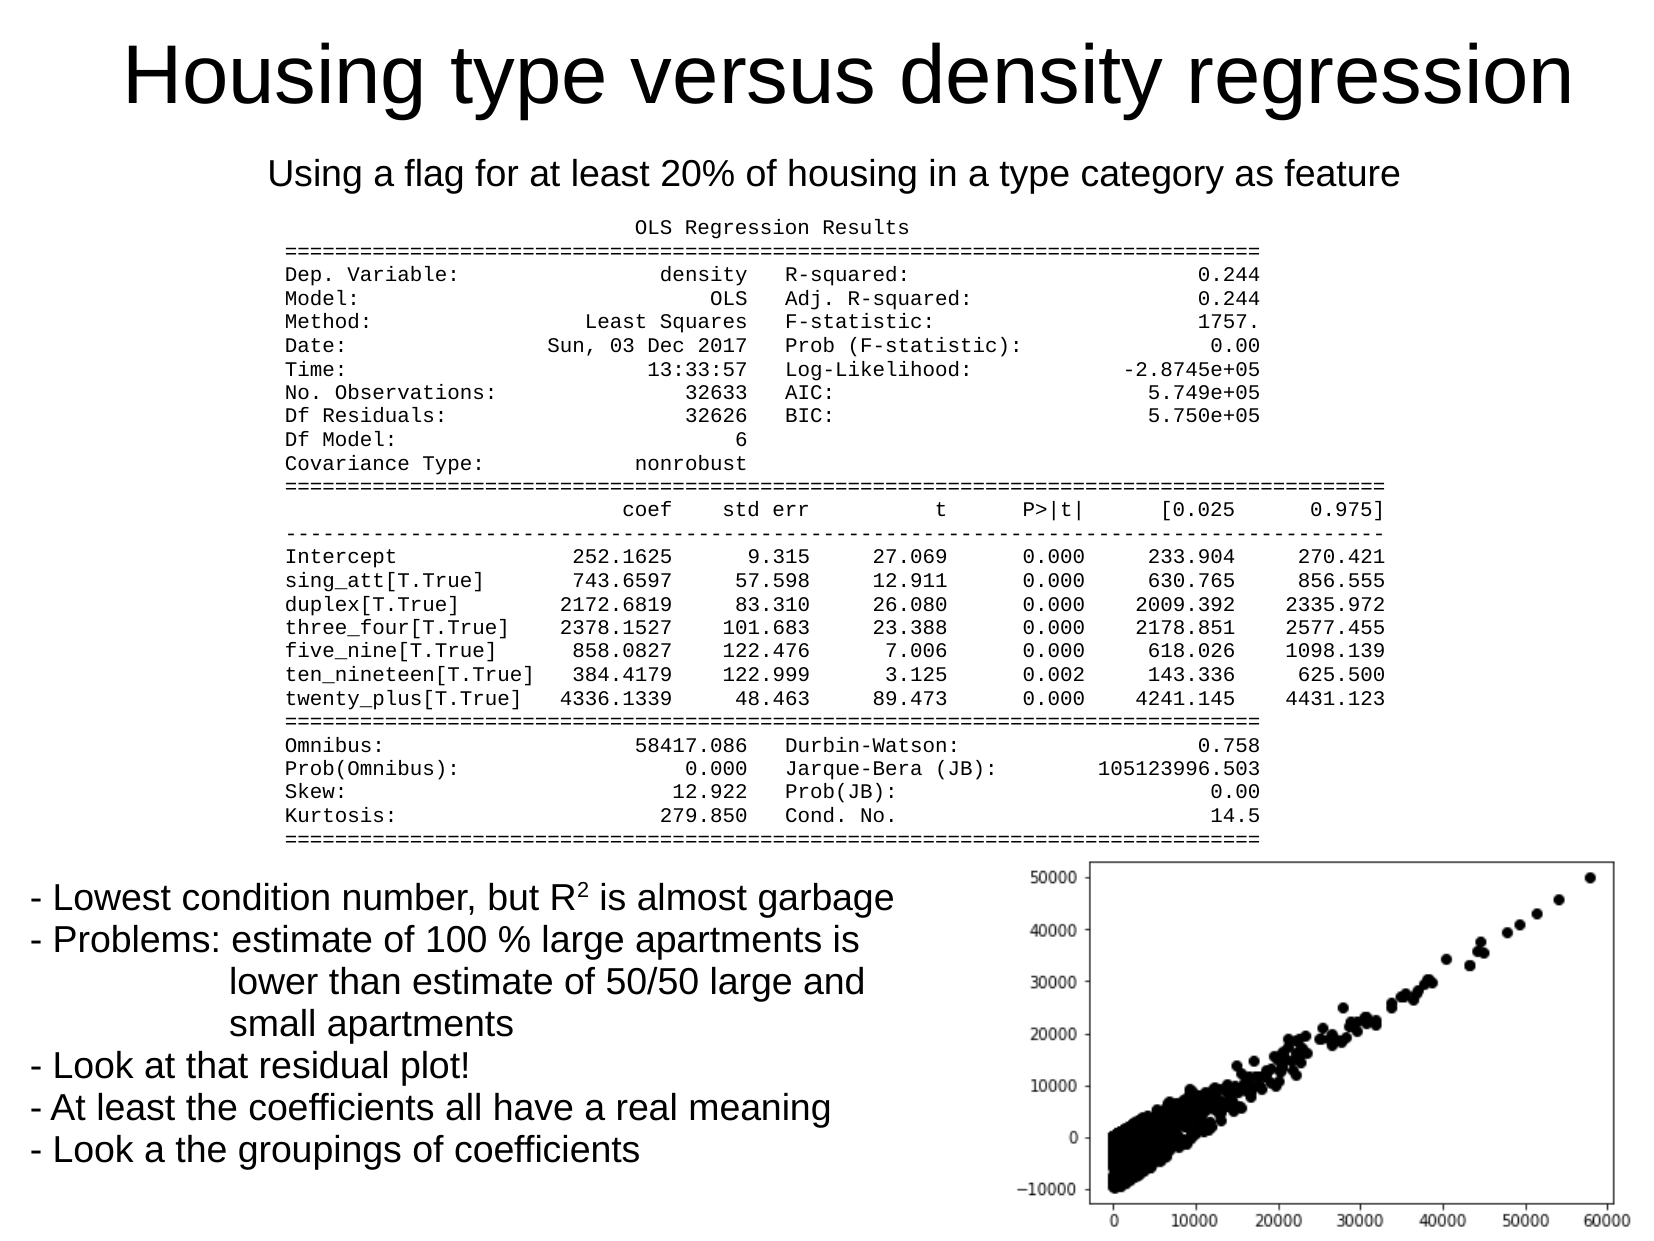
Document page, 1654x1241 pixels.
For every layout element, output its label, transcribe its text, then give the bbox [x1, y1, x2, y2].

text_box - Lowest condition number, but R2 is almost garbage - Problems: estimate of 100 % large apartments is lower than estimate of 50/50 large and small apartments - Look at that residual plot! - At least the coefficients all have a real meaning - Look a the groupings of coefficients [15, 868, 916, 1179]
title Housing type versus density regression [60, 28, 1639, 122]
text_box Using a flag for at least 20% of housing in a type category as feature [252, 145, 1417, 202]
picture [1005, 846, 1643, 1241]
text_box OLS Regression Results ============================================================================== Dep. Variable: density R-squared: 0.244 Model: OLS Adj. R-squared: 0.244 Method: Least Squares F-statistic: 1757. Date: Sun, 03 Dec 2017 Prob (F-statistic): 0.00 Time: 13:33:57 Log-Likelihood: -2.8745e+05 No. Observations: 32633 AIC: 5.749e+05 Df Residuals: 32626 BIC: 5.750e+05 Df Model: 6 Covariance Type: nonrobust ======================================================================================== coef std err t P>|t| [0.025 0.975] ---------------------------------------------------------------------------------------- Intercept 252.1625 9.315 27.069 0.000 233.904 270.421 sing_att[T.True] 743.6597 57.598 12.911 0.000 630.765 856.555 duplex[T.True] 2172.6819 83.310 26.080 0.000 2009.392 2335.972 three_four[T.True] 2378.1527 101.683 23.388 0.000 2178.851 2577.455 five_nine[T.True] 858.0827 122.476 7.006 0.000 618.026 1098.139 ten_nineteen[T.True] 384.4179 122.999 3.125 0.002 143.336 625.500 twenty_plus[T.True] 4336.1339 48.463 89.473 0.000 4241.145 4431.123 ============================================================================== Omnibus: 58417.086 Durbin-Watson: 0.758 Prob(Omnibus): 0.000 Jarque-Bera (JB): 105123996.503 Skew: 12.922 Prob(JB): 0.00 Kurtosis: 279.850 Cond. No. 14.5 ============================================================================== [269, 210, 1400, 860]
